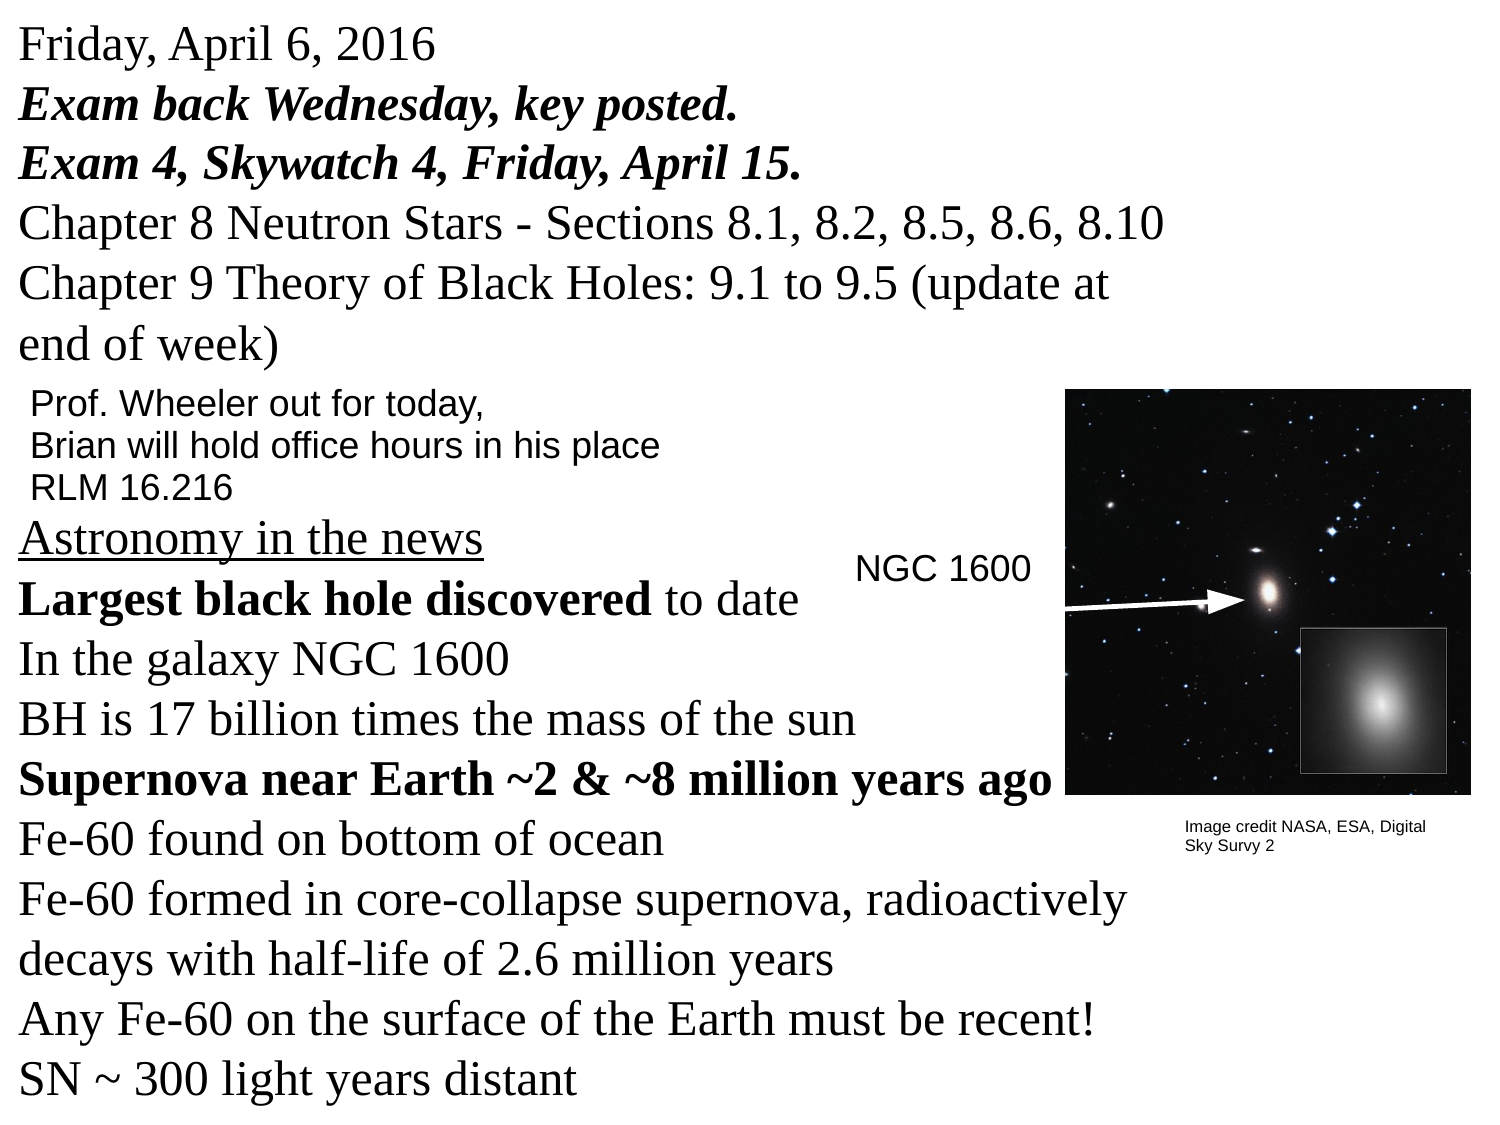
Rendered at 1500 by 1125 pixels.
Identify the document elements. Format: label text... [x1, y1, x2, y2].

text_box Prof. Wheeler out for today, Brian will hold office hours in his place RLM 16.216 [15, 375, 721, 600]
picture [1065, 389, 1471, 795]
text_box Image credit NASA, ESA, Digital Sky Survy 2 [1170, 810, 1471, 863]
text_box Friday, April 6, 2016 Exam back Wednesday, key posted. Exam 4, Skywatch 4, Friday, April 15. Chapter 8 Neutron Stars - Sections 8.1, 8.2, 8.5, 8.6, 8.10 Chapter 9 Theory of Black Holes: 9.1 to 9.5 (update at end of week) Astronomy in the news Largest black hole discovered to date In the galaxy NGC 1600 BH is 17 billion times the mass of the sun Supernova near Earth ~2 & ~8 million years ago Fe-60 found on bottom of ocean Fe-60 formed in core-collapse supernova, radioactively decays with half-life of 2.6 million years Any Fe-60 on the surface of the Earth must be recent! SN ~ 300 light years distant [3, 2, 1188, 963]
text_box NGC 1600 [840, 539, 1051, 597]
